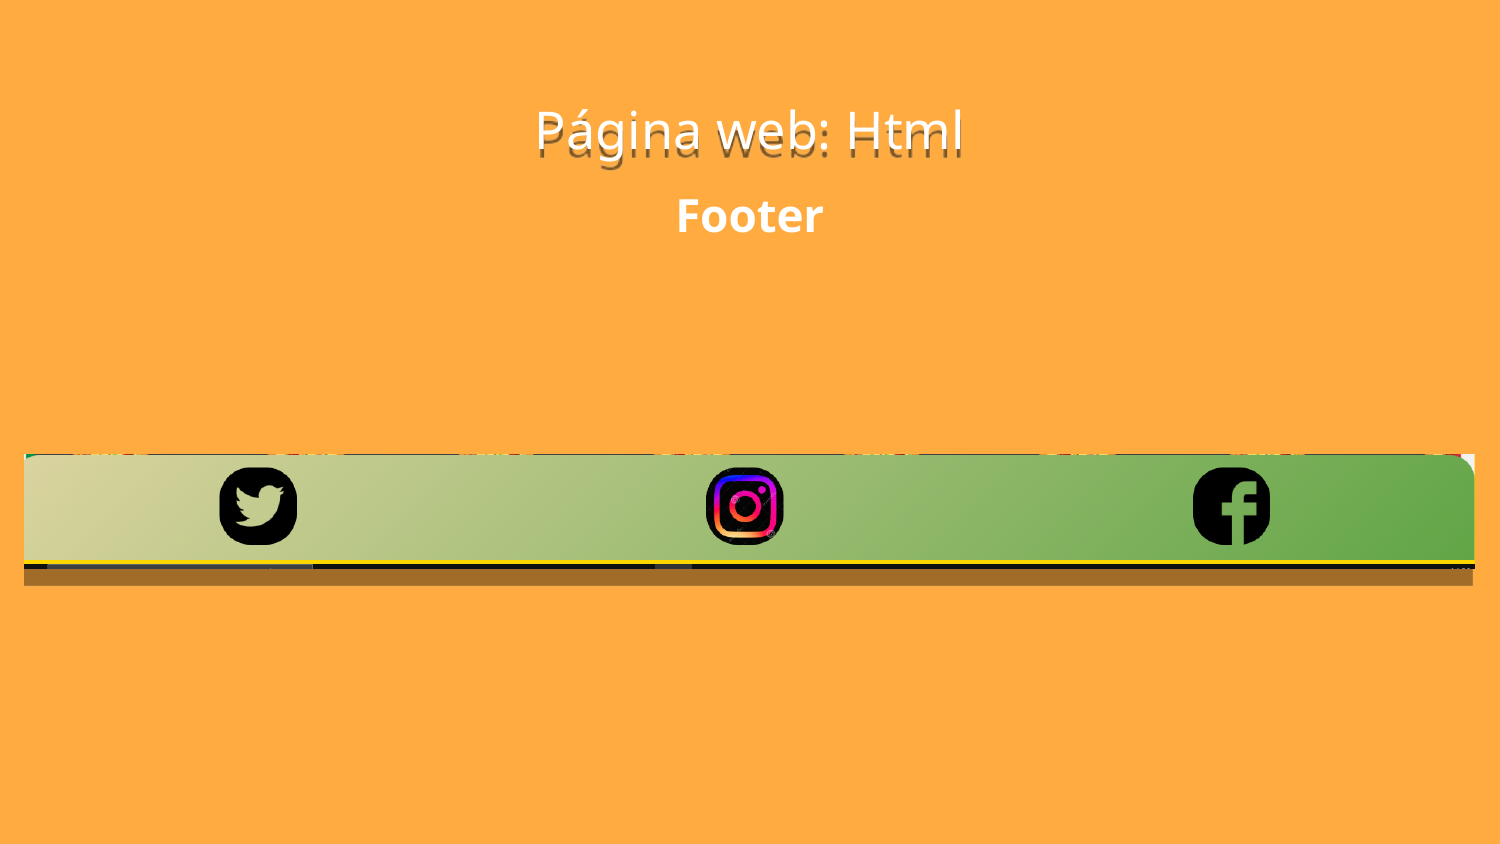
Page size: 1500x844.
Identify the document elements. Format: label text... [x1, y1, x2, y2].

picture [24, 454, 1475, 569]
text_box Footer [399, 172, 1101, 258]
title Página web: Html [51, 72, 1449, 167]
